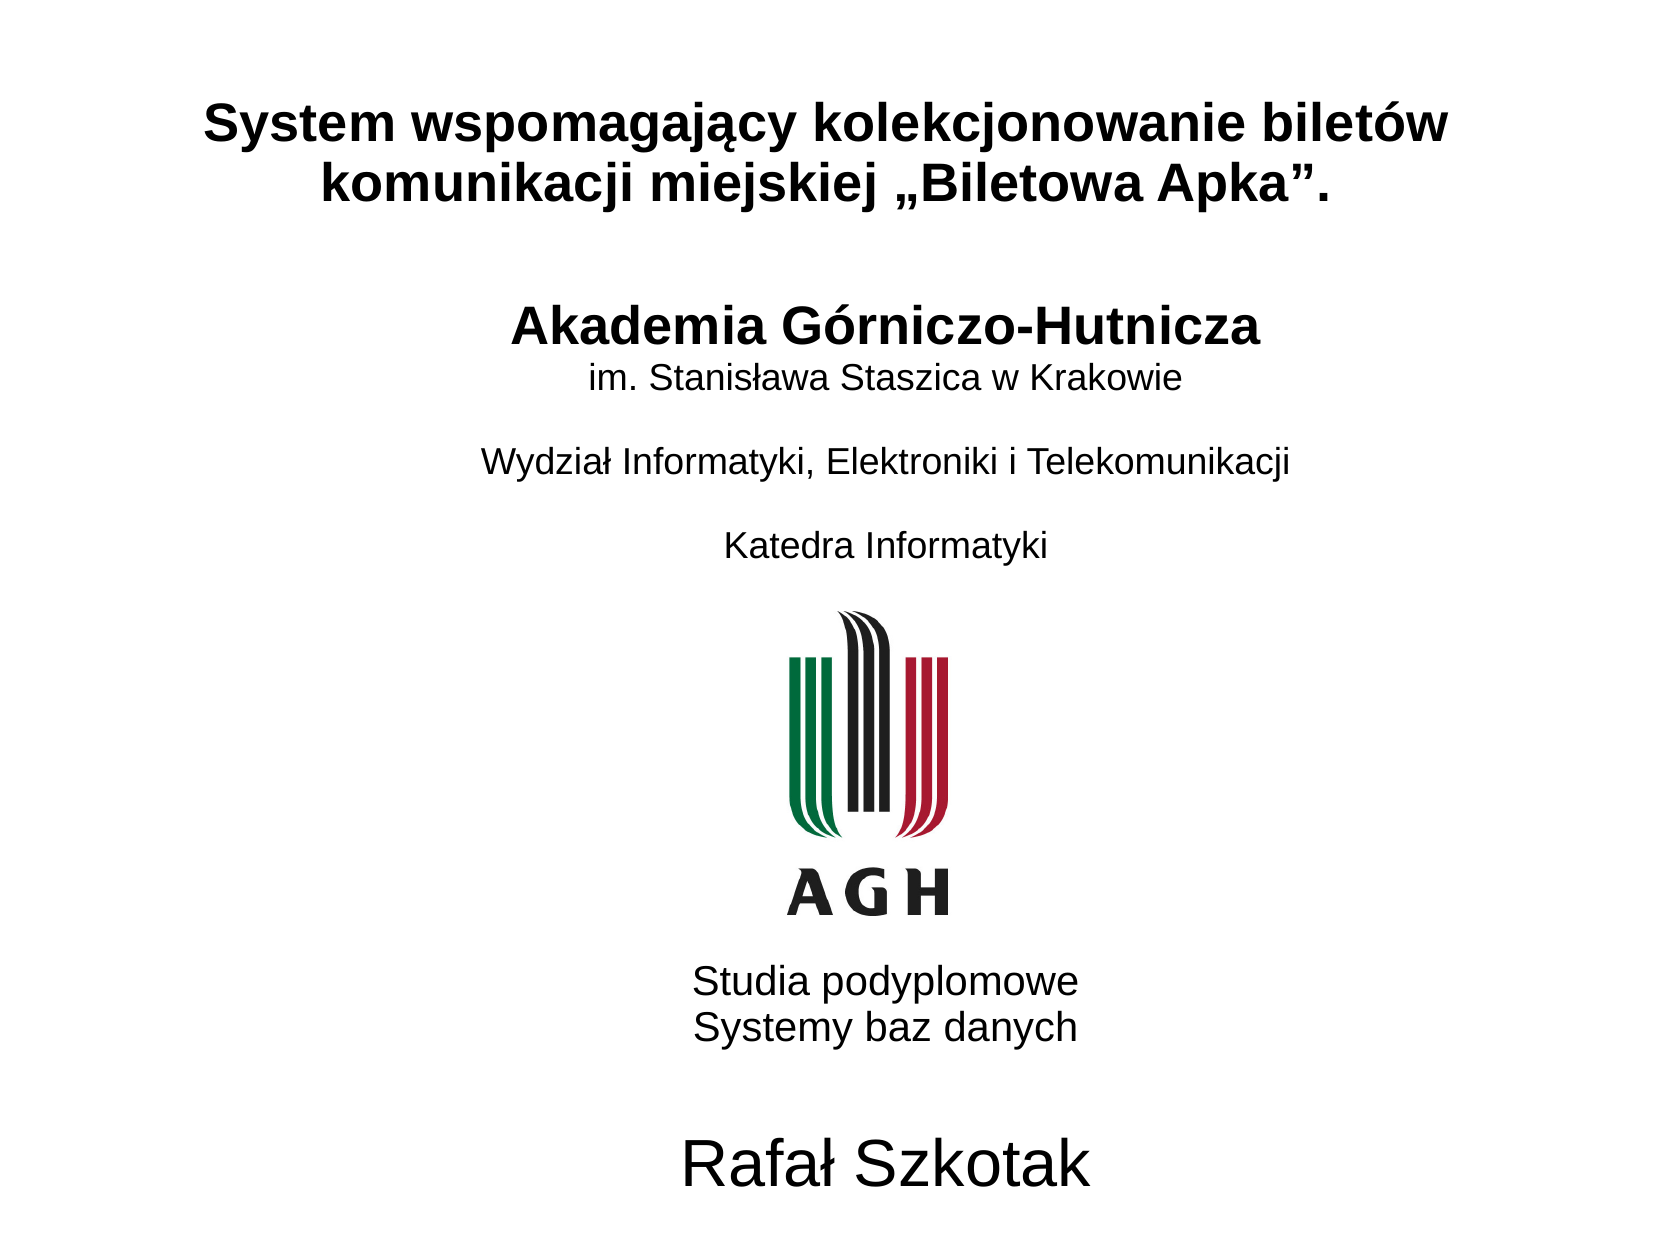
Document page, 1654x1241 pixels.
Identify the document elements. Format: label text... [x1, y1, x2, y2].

text_box Akademia Górniczo-Hutnicza im. Stanisława Staszica w Krakowie Wydział Informatyki, Elektroniki i Telekomunikacji Katedra Informatyki [460, 236, 1312, 626]
subtitle Studia podyplomowe Systemy baz danych Rafał Szkotak [118, 864, 1654, 1241]
title System wspomagający kolekcjonowanie biletów komunikacji miejskiej „Biletowa Apka”. [82, 49, 1571, 257]
picture [744, 573, 993, 957]
